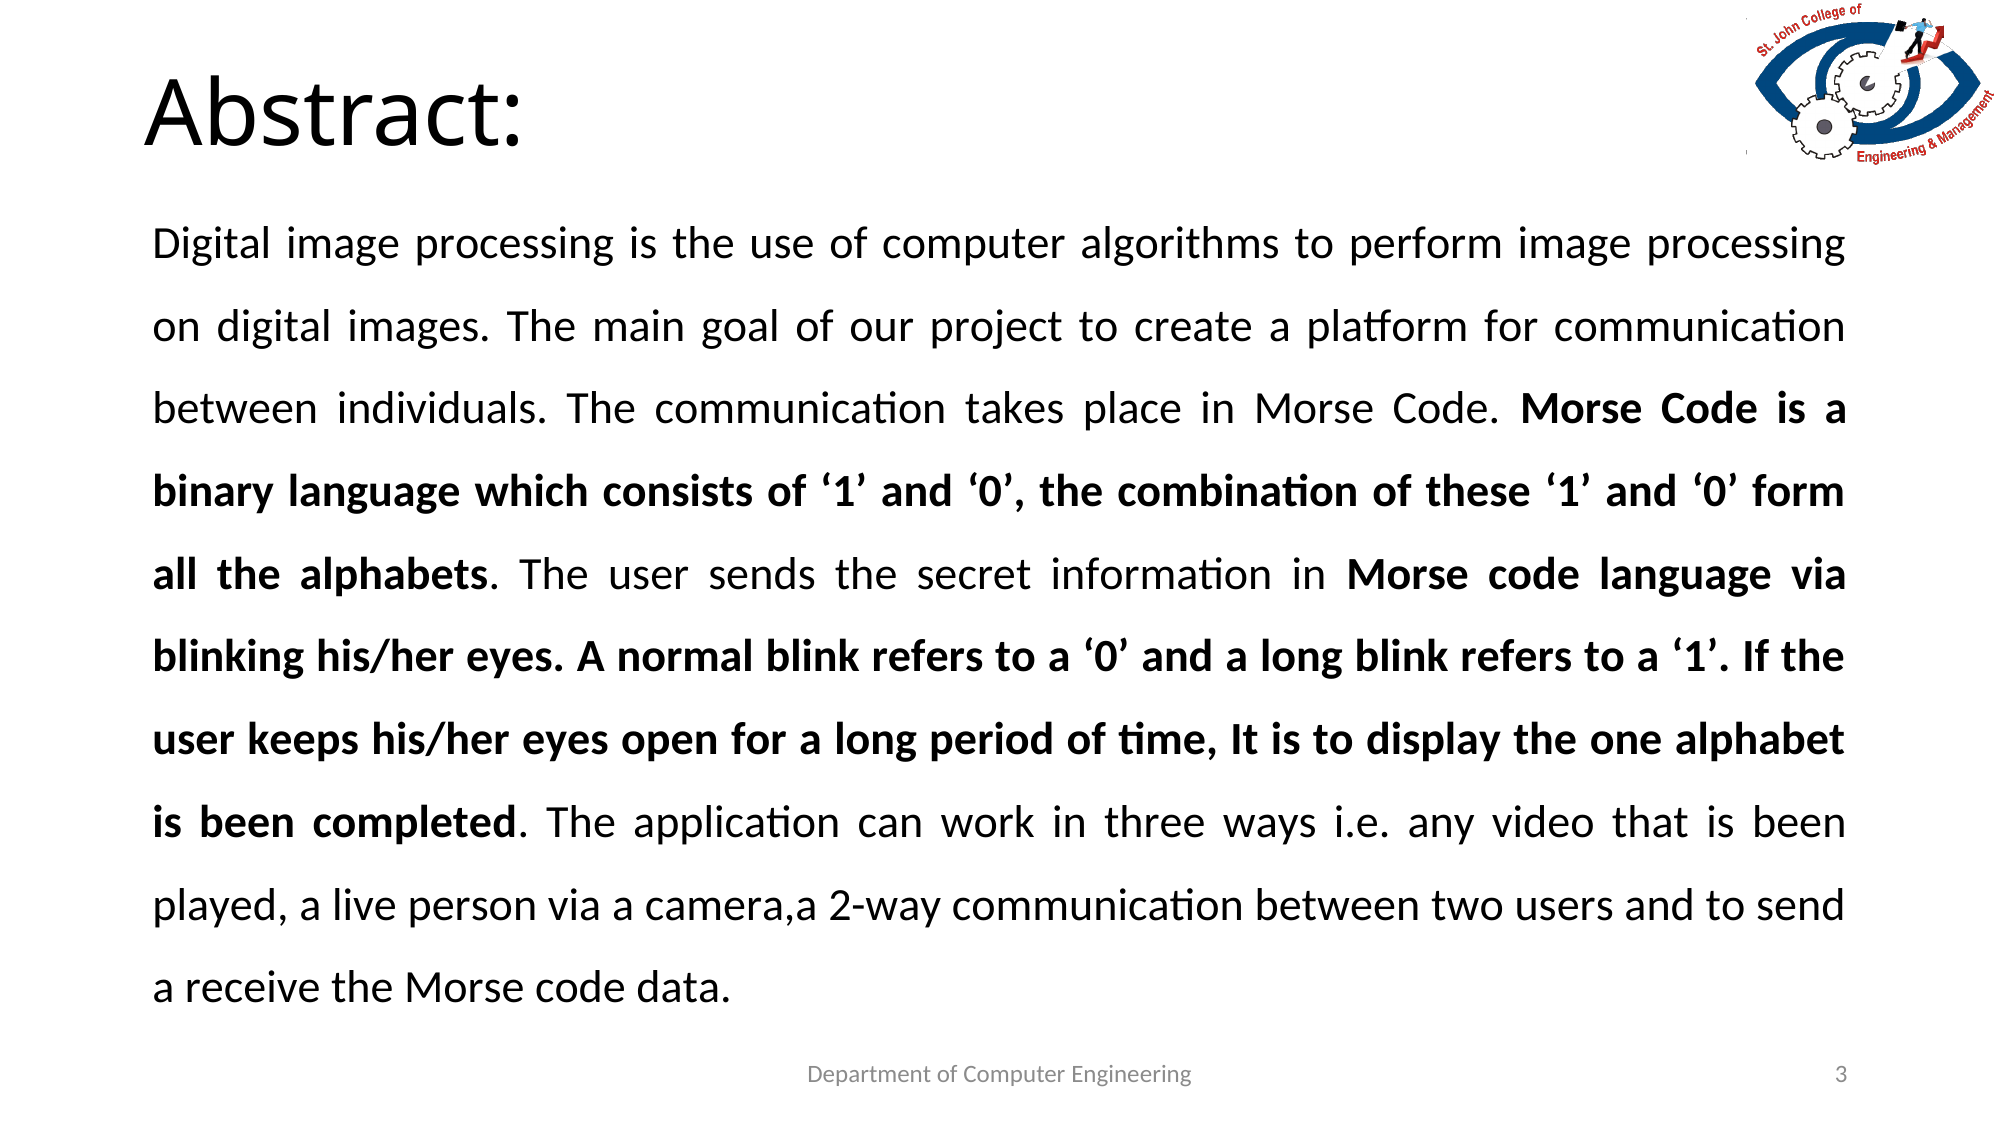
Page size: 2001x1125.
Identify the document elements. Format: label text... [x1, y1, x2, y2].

title Abstract: [129, 7, 1855, 225]
picture [1746, 0, 2000, 168]
list Digital image processing is the use of computer algorithms to perform image processing on digital images. The main goal of our project to create a platform for communication between individuals. The communication takes place in Morse Code. Morse Code is a binary language which consists of ‘1’ and ‘0’, the combination of these ‘1’ and ‘0’ form all the alphabets. The user sends the secret information in Morse code language via blinking his/her eyes. A normal blink refers to a ‘0’ and a long blink refers to a ‘1’. If the user keeps his/her eyes open for a long period of time, It is to display the one alphabet is been completed. The application can work in three ways i.e. any video that is been played, a live person via a camera,a 2-way communication between two users and to send a receive the Morse code data. [137, 177, 1863, 1028]
slide_number 32 [1412, 1042, 1863, 1103]
footer Department of Computer Engineering [662, 1042, 1338, 1103]
